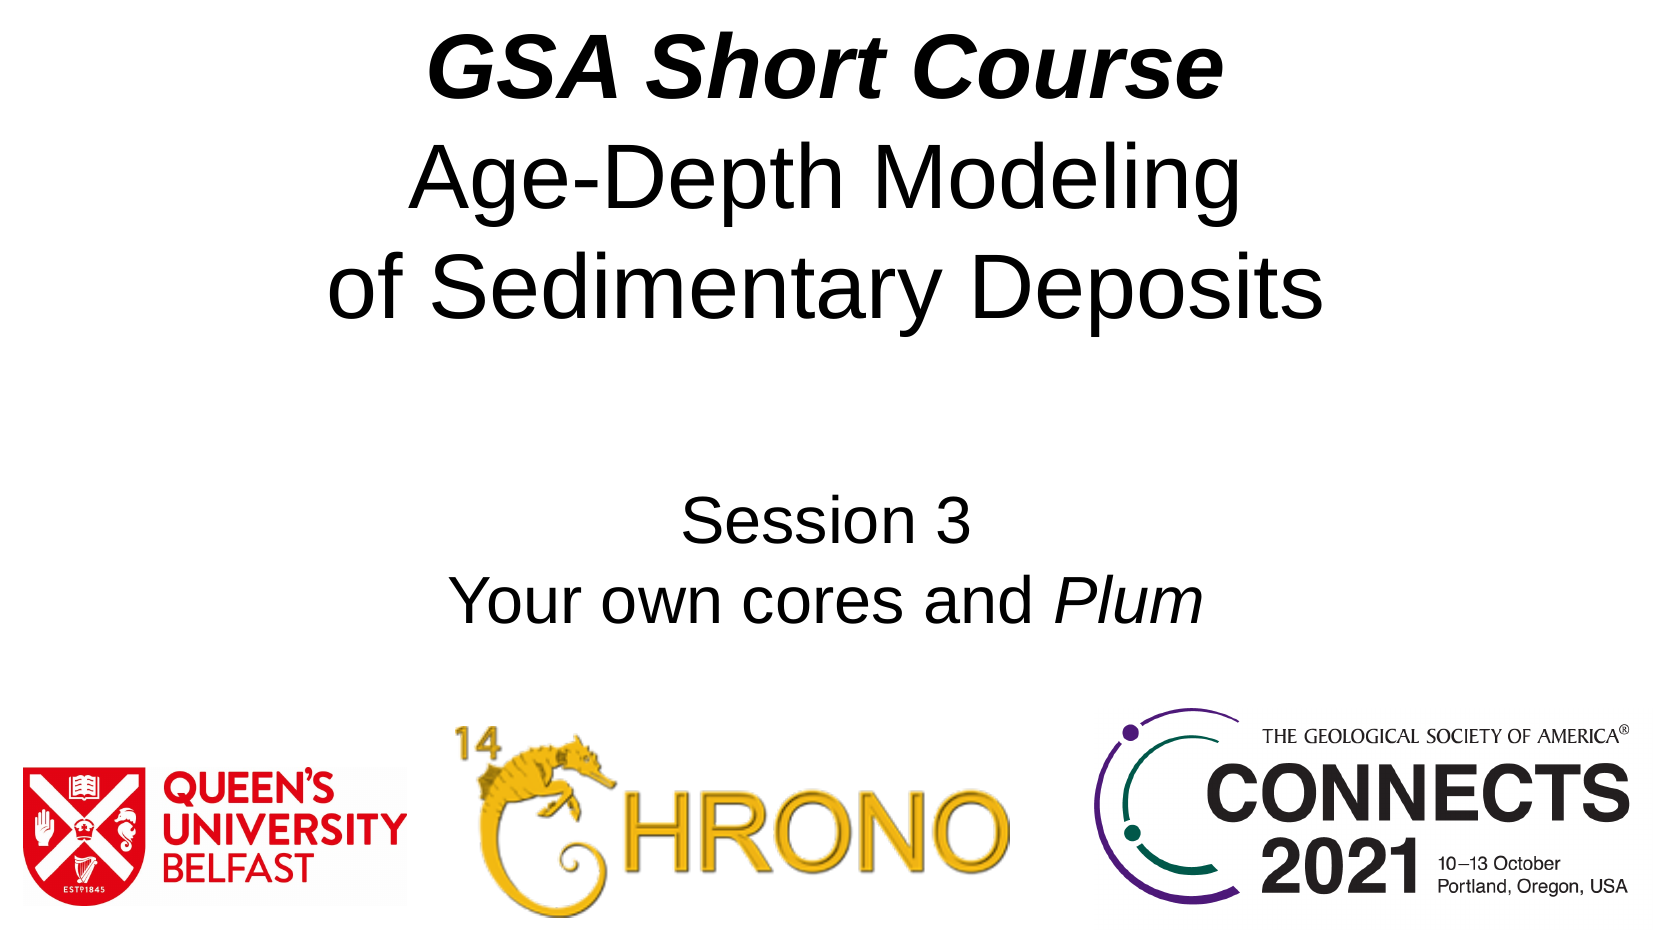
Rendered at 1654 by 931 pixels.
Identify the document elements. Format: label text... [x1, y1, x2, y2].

picture [1094, 708, 1653, 930]
text_box GSA Short Course Age-Depth Modeling of Sedimentary Deposits [82, 21, 1571, 287]
text_box Session 3 Your own cores and Plum [82, 287, 1571, 827]
picture [23, 767, 407, 906]
picture [455, 726, 1010, 918]
